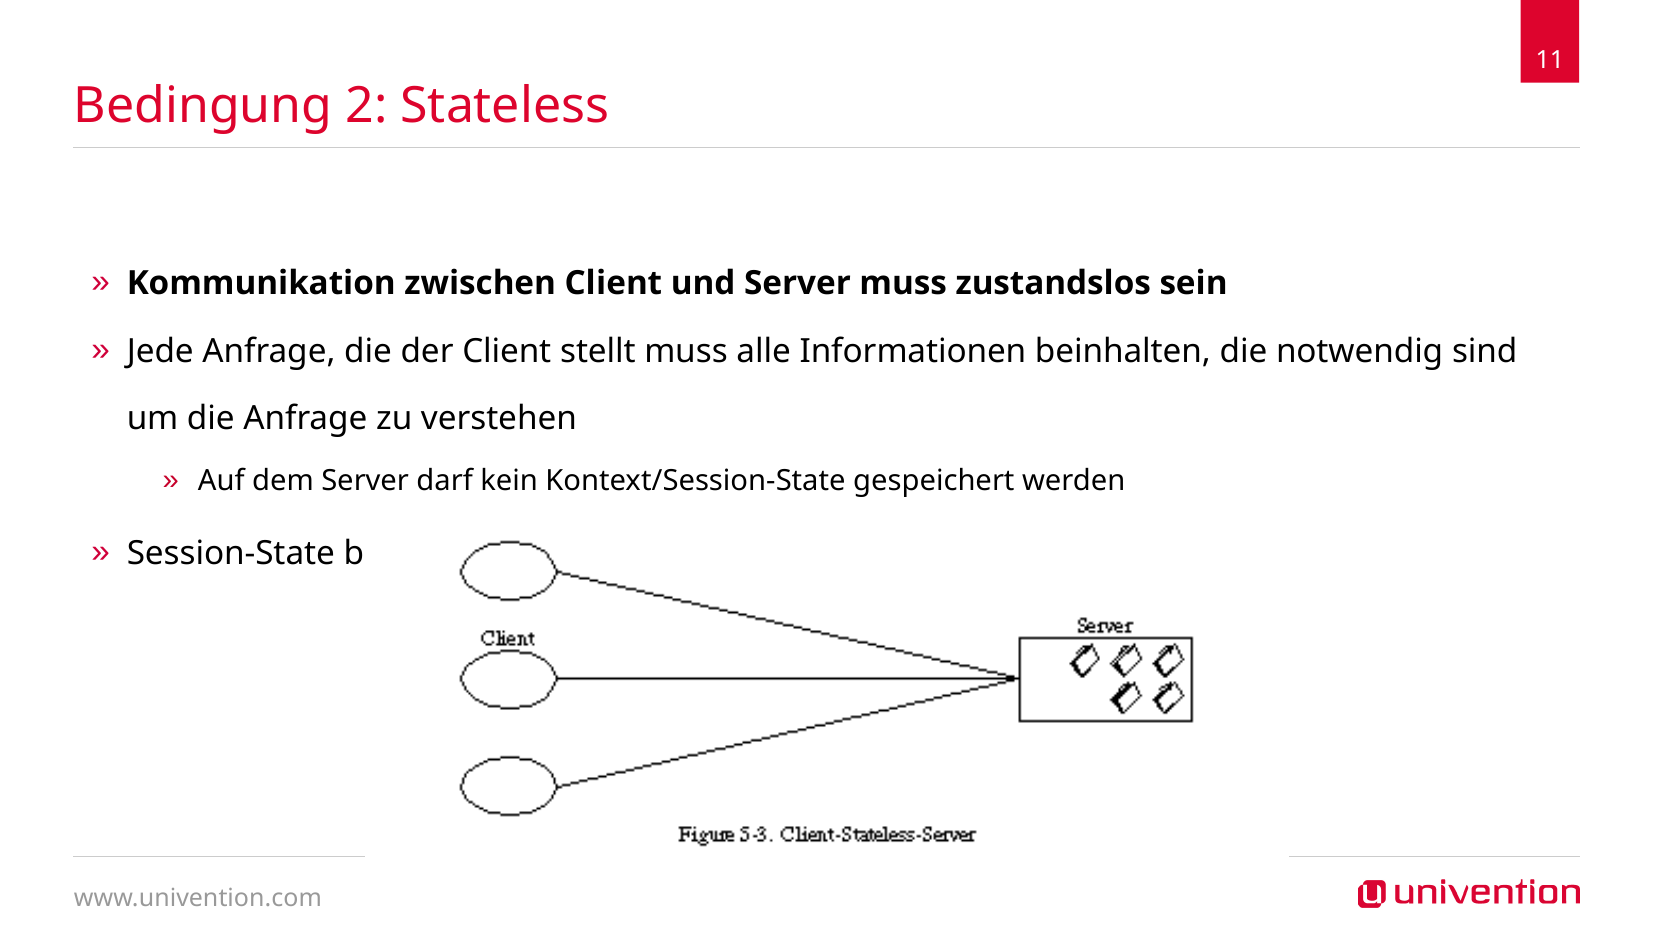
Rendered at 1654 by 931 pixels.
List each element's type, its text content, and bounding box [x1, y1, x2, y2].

list Kommunikation zwischen Client und Server muss zustandslos sein Jede Anfrage, die der Client stellt muss alle Informationen beinhalten, die notwendig sind um die Anfrage zu verstehen Auf dem Server darf kein Kontext/Session-State gespeichert werden Session-State bleibt dadurch komplett auf dem Client [73, 236, 1580, 827]
picture [1358, 879, 1580, 908]
picture [365, 531, 1289, 857]
title Bedingung 2: Stateless [73, 59, 1580, 148]
